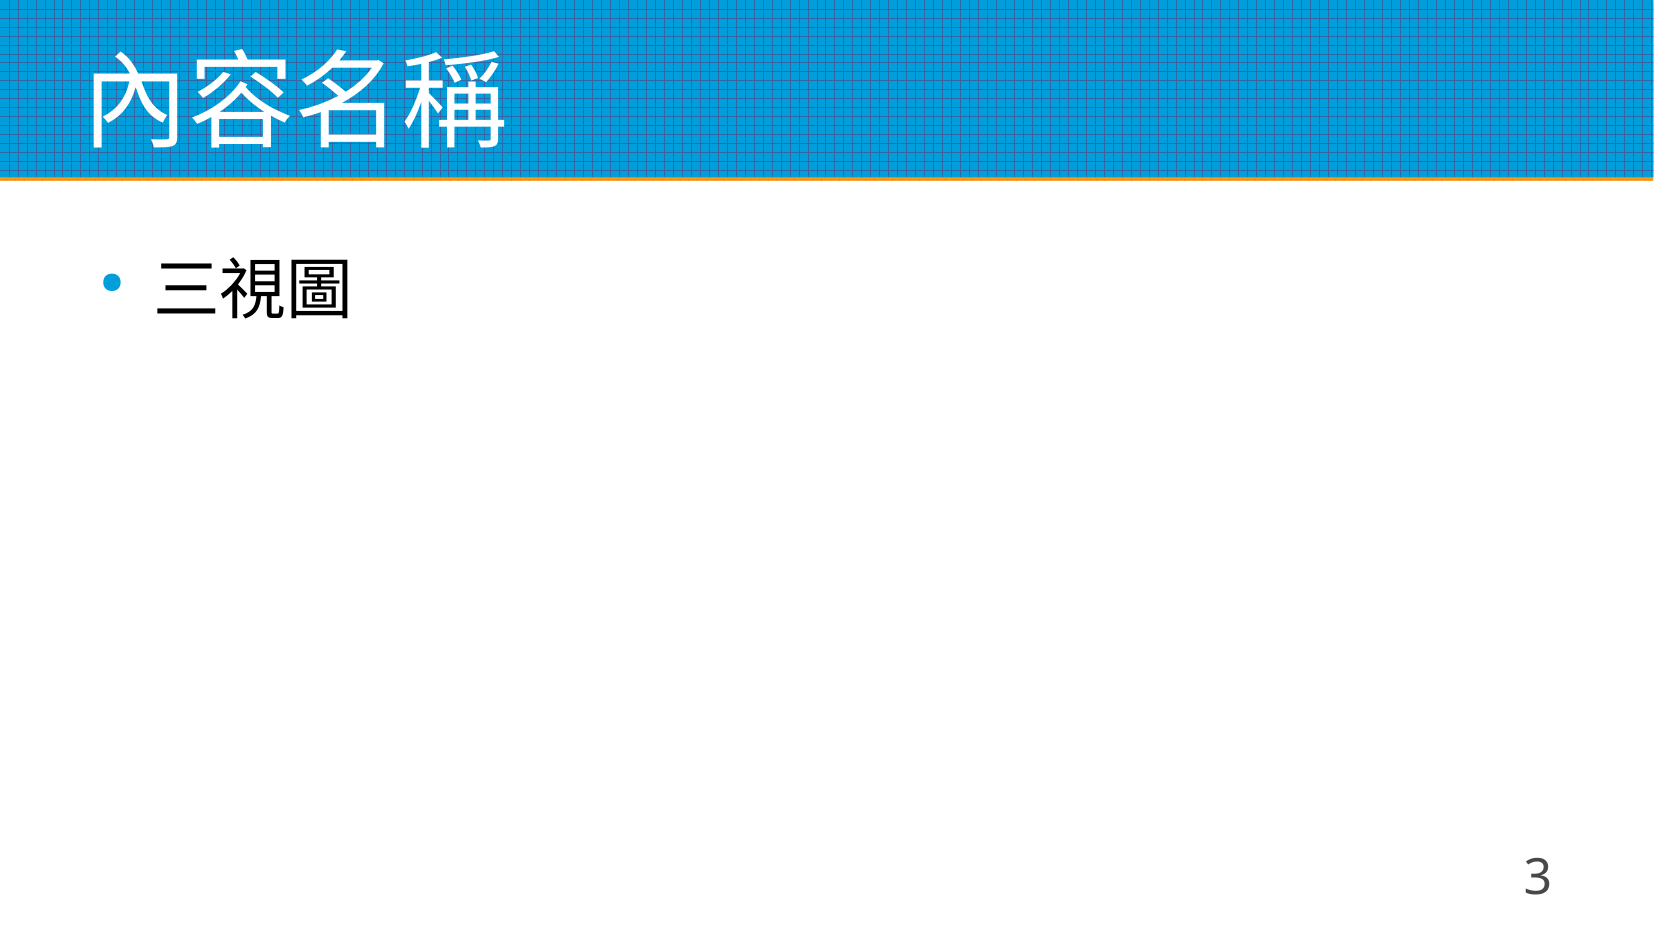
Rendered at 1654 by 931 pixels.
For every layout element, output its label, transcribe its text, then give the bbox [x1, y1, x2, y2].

list 三視圖 [82, 236, 1563, 811]
title 內容名稱 [82, 14, 1571, 171]
